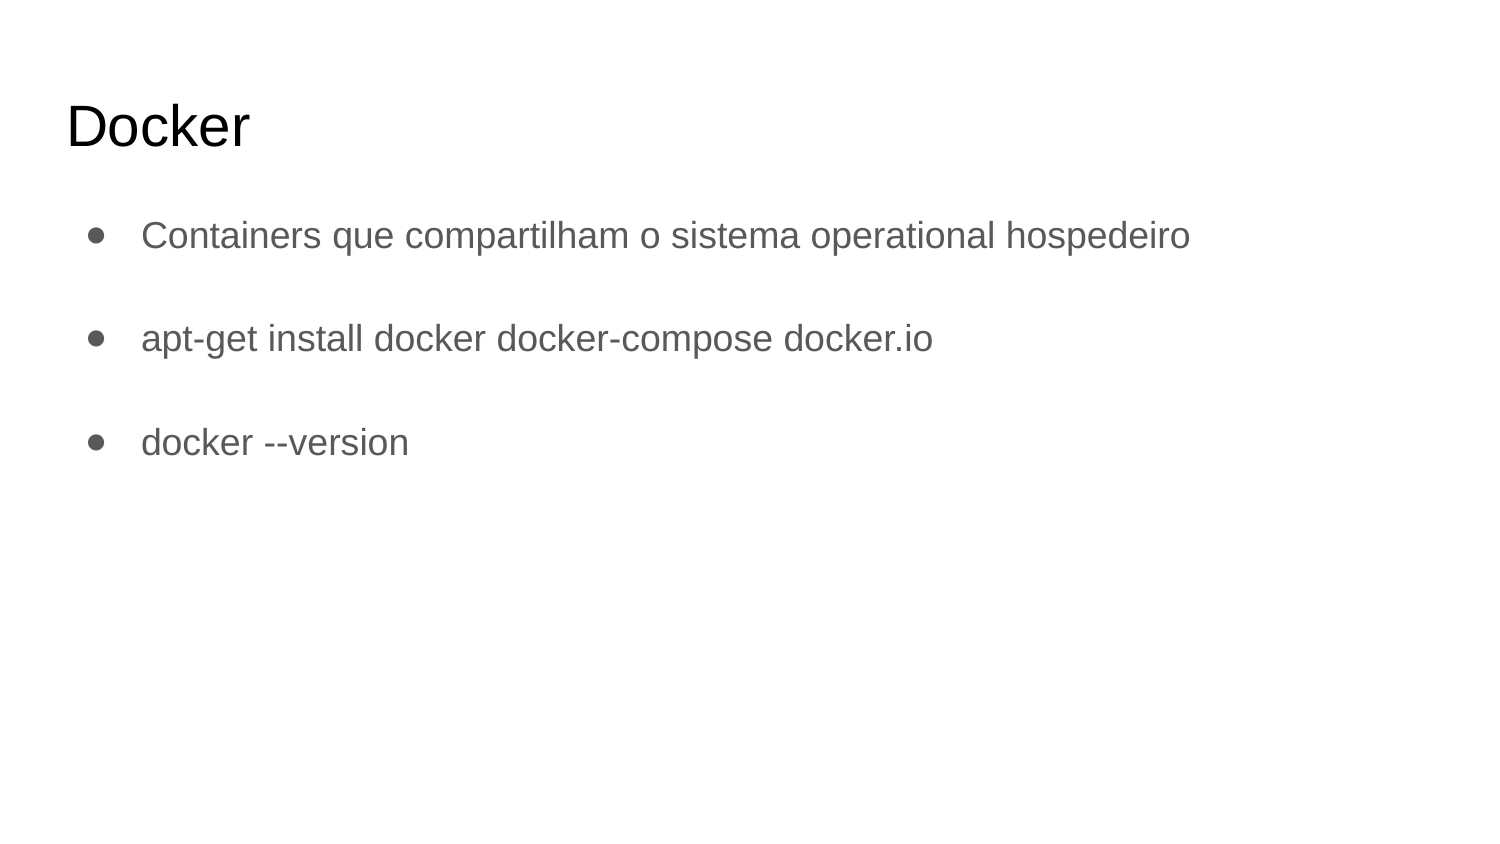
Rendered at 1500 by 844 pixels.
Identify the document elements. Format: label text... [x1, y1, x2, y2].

title Docker [51, 72, 1449, 167]
list Containers que compartilham o sistema operational hospedeiro apt-get install docker docker-compose docker.io docker --version [51, 189, 1489, 750]
